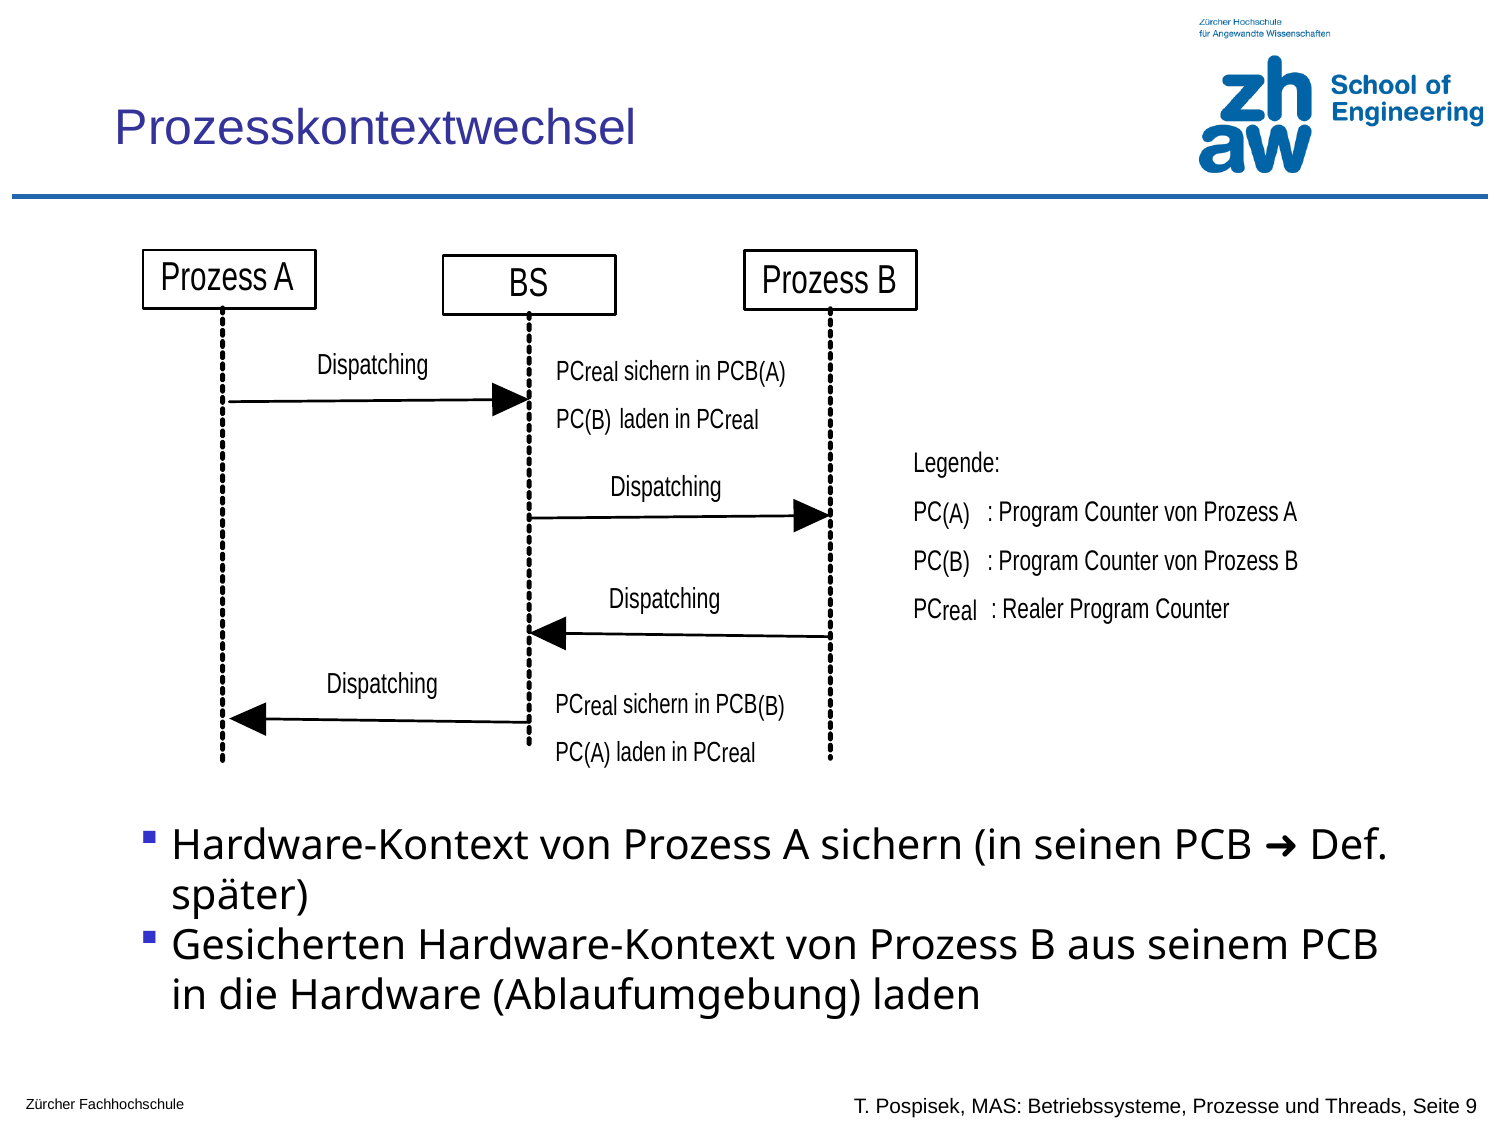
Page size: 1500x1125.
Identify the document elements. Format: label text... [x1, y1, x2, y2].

picture [1199, 19, 1483, 173]
title Prozesskontextwechsel [99, 50, 1379, 163]
text_box Hardware-Kontext von Prozess A sichern (in seinen PCB ➜ Def. später) Gesicherten Hardware-Kontext von Prozess B aus seinem PCB in die Hardware (Ablaufumgebung) laden [124, 810, 1413, 1026]
picture [141, 248, 1323, 768]
